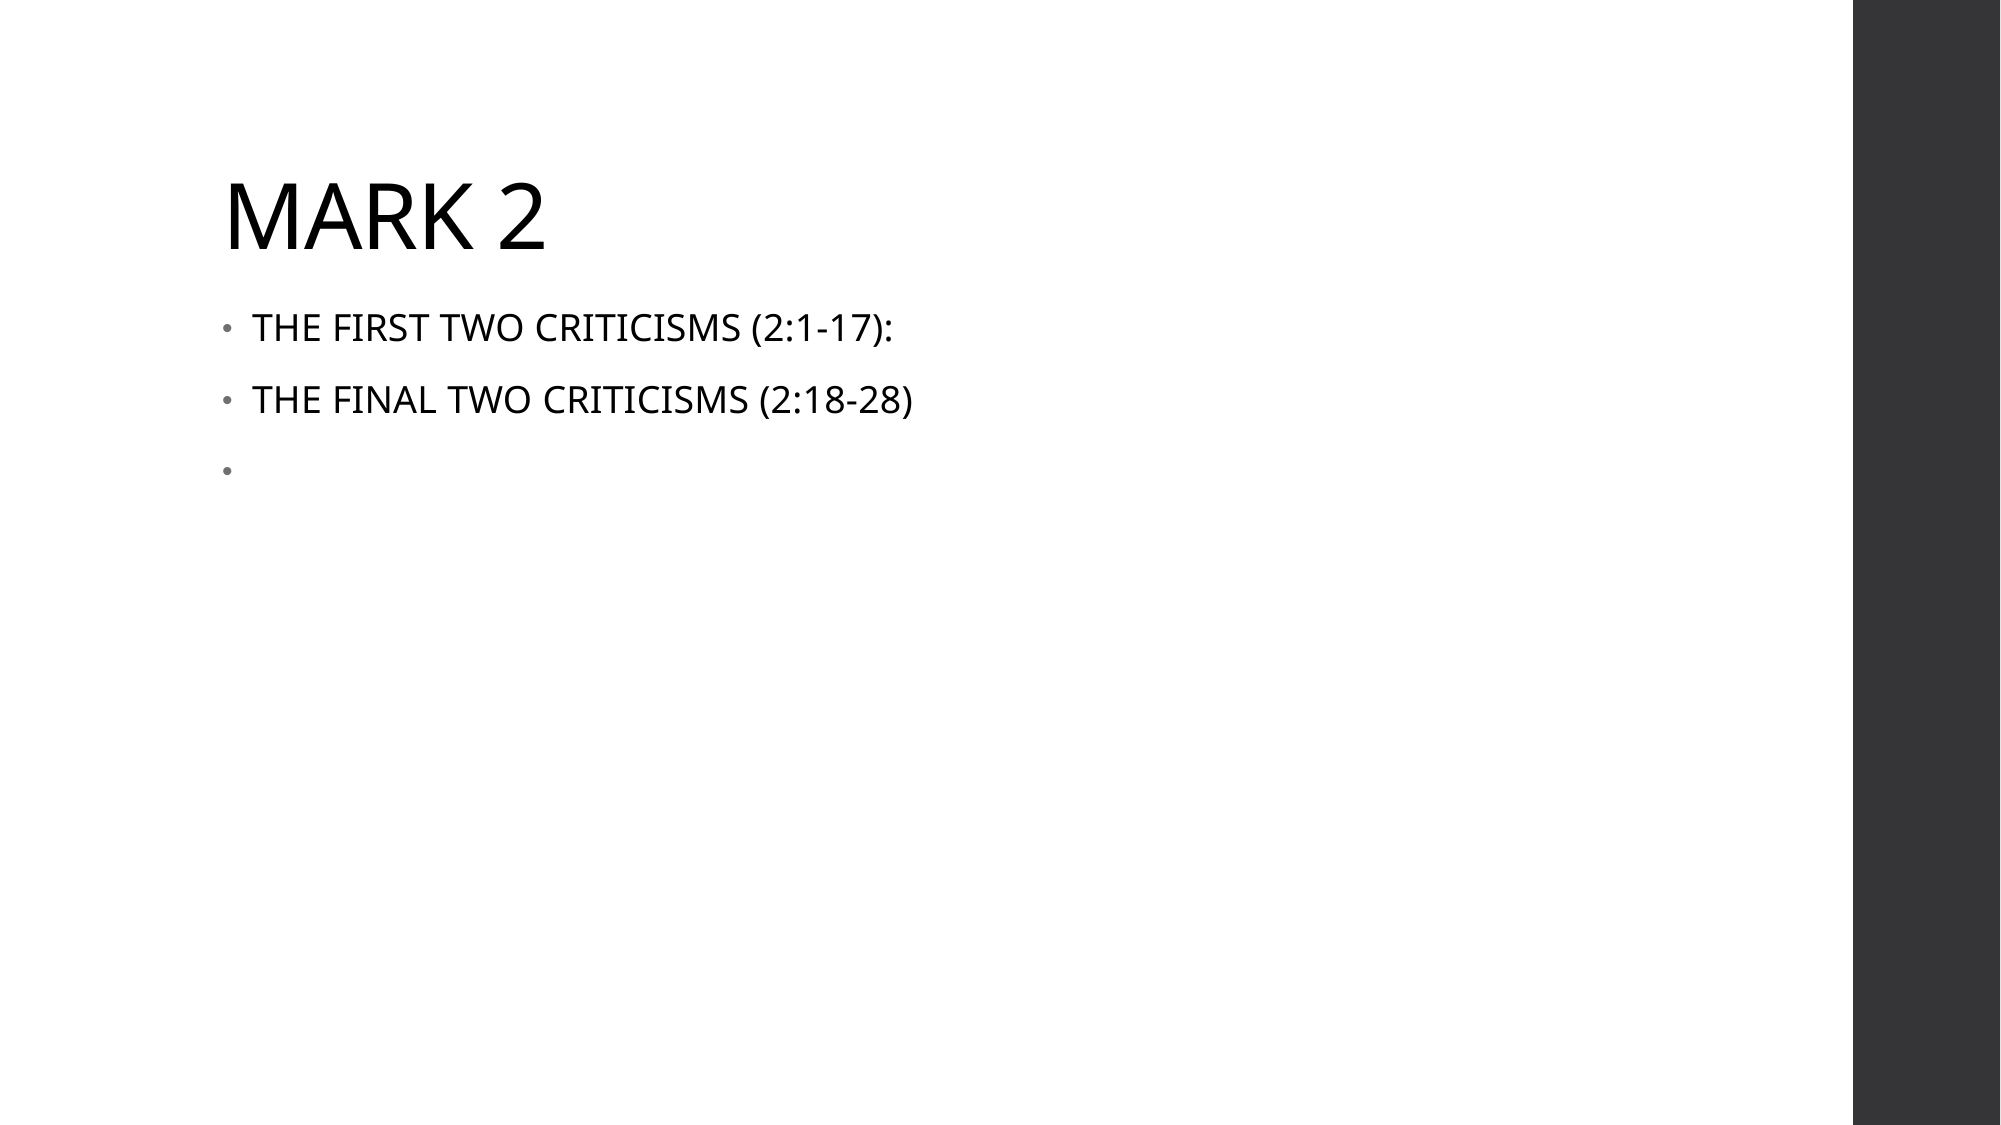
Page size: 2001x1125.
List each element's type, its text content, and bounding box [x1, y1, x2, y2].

list THE FIRST TWO CRITICISMS (2:1-17): THE FINAL TWO CRITICISMS (2:18-28) [206, 299, 1617, 1014]
title MARK 2 [206, 60, 1797, 278]
